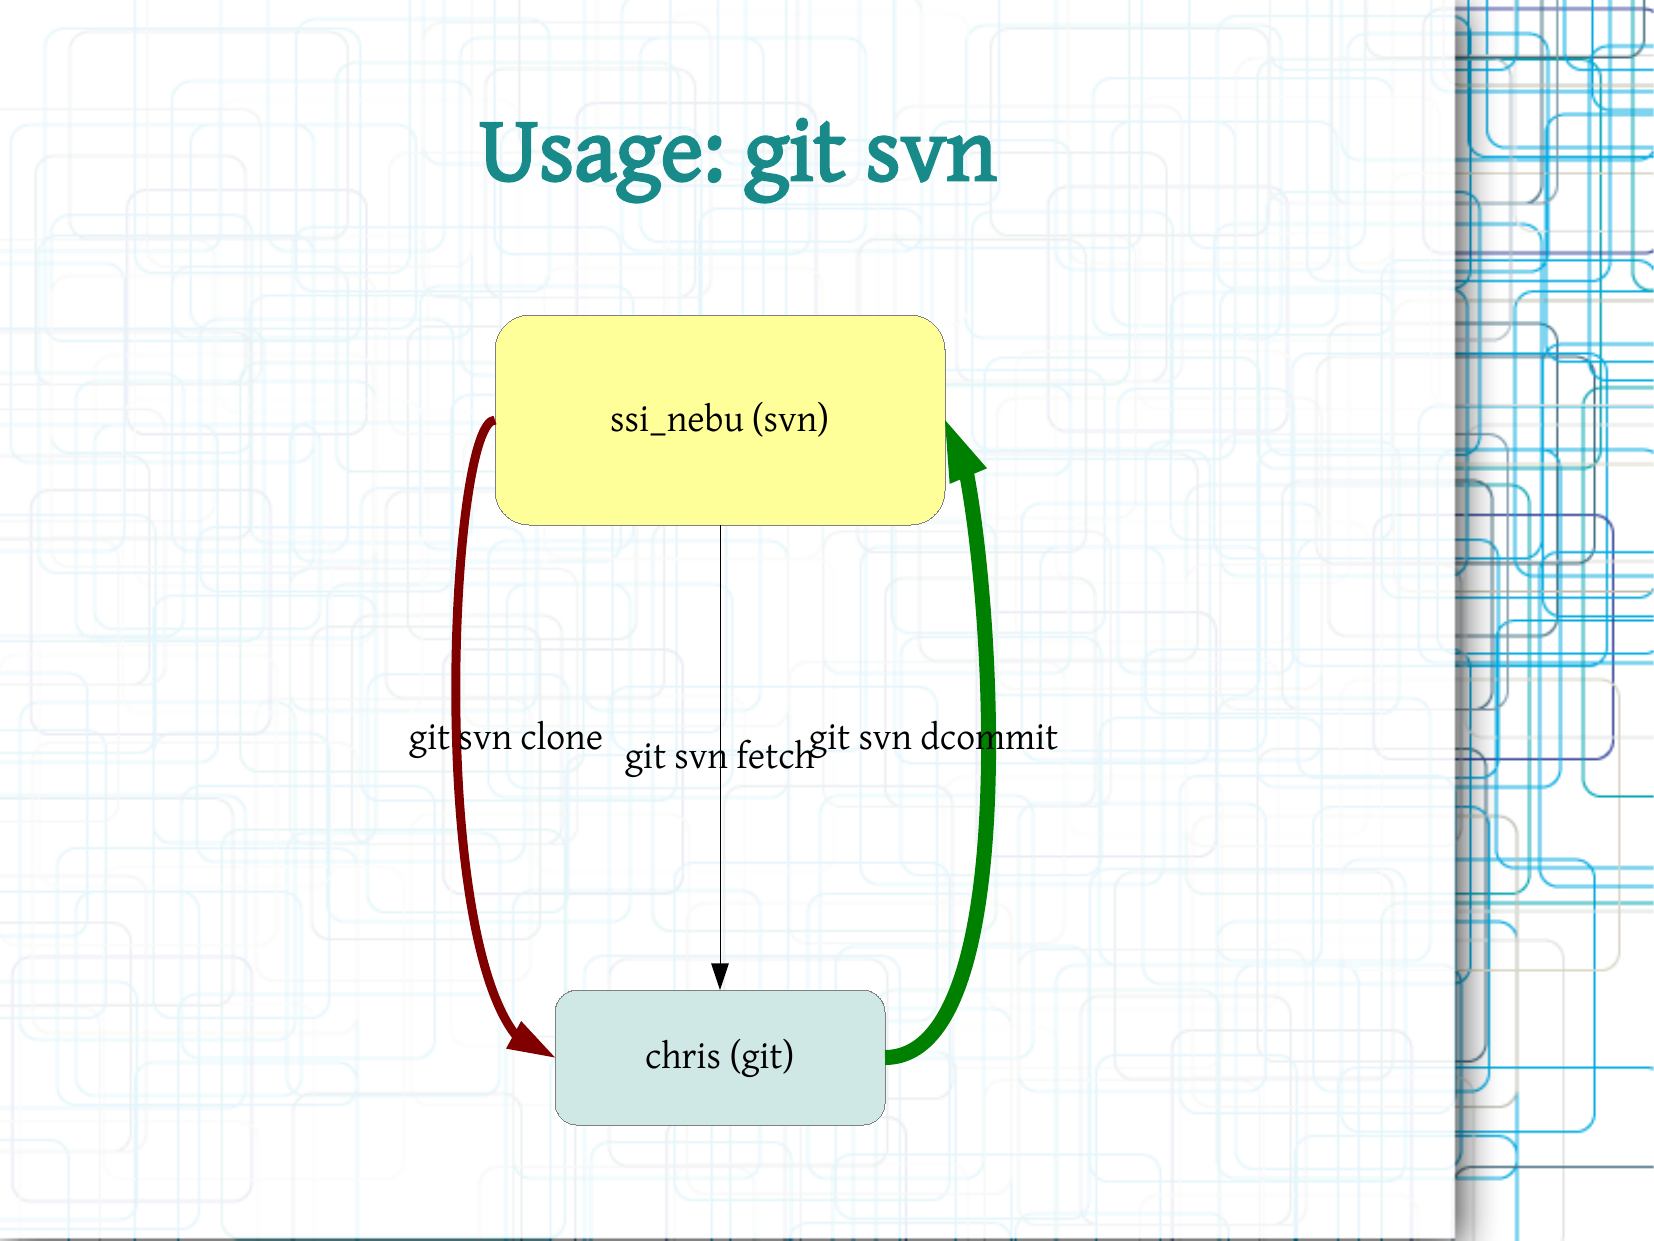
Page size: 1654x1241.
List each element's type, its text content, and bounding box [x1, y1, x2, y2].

text_box chris (git) [555, 990, 886, 1126]
title Usage: git svn [59, 49, 1418, 257]
picture [0, 0, 1654, 1241]
text_box ssi_nebu (svn) [495, 315, 946, 526]
